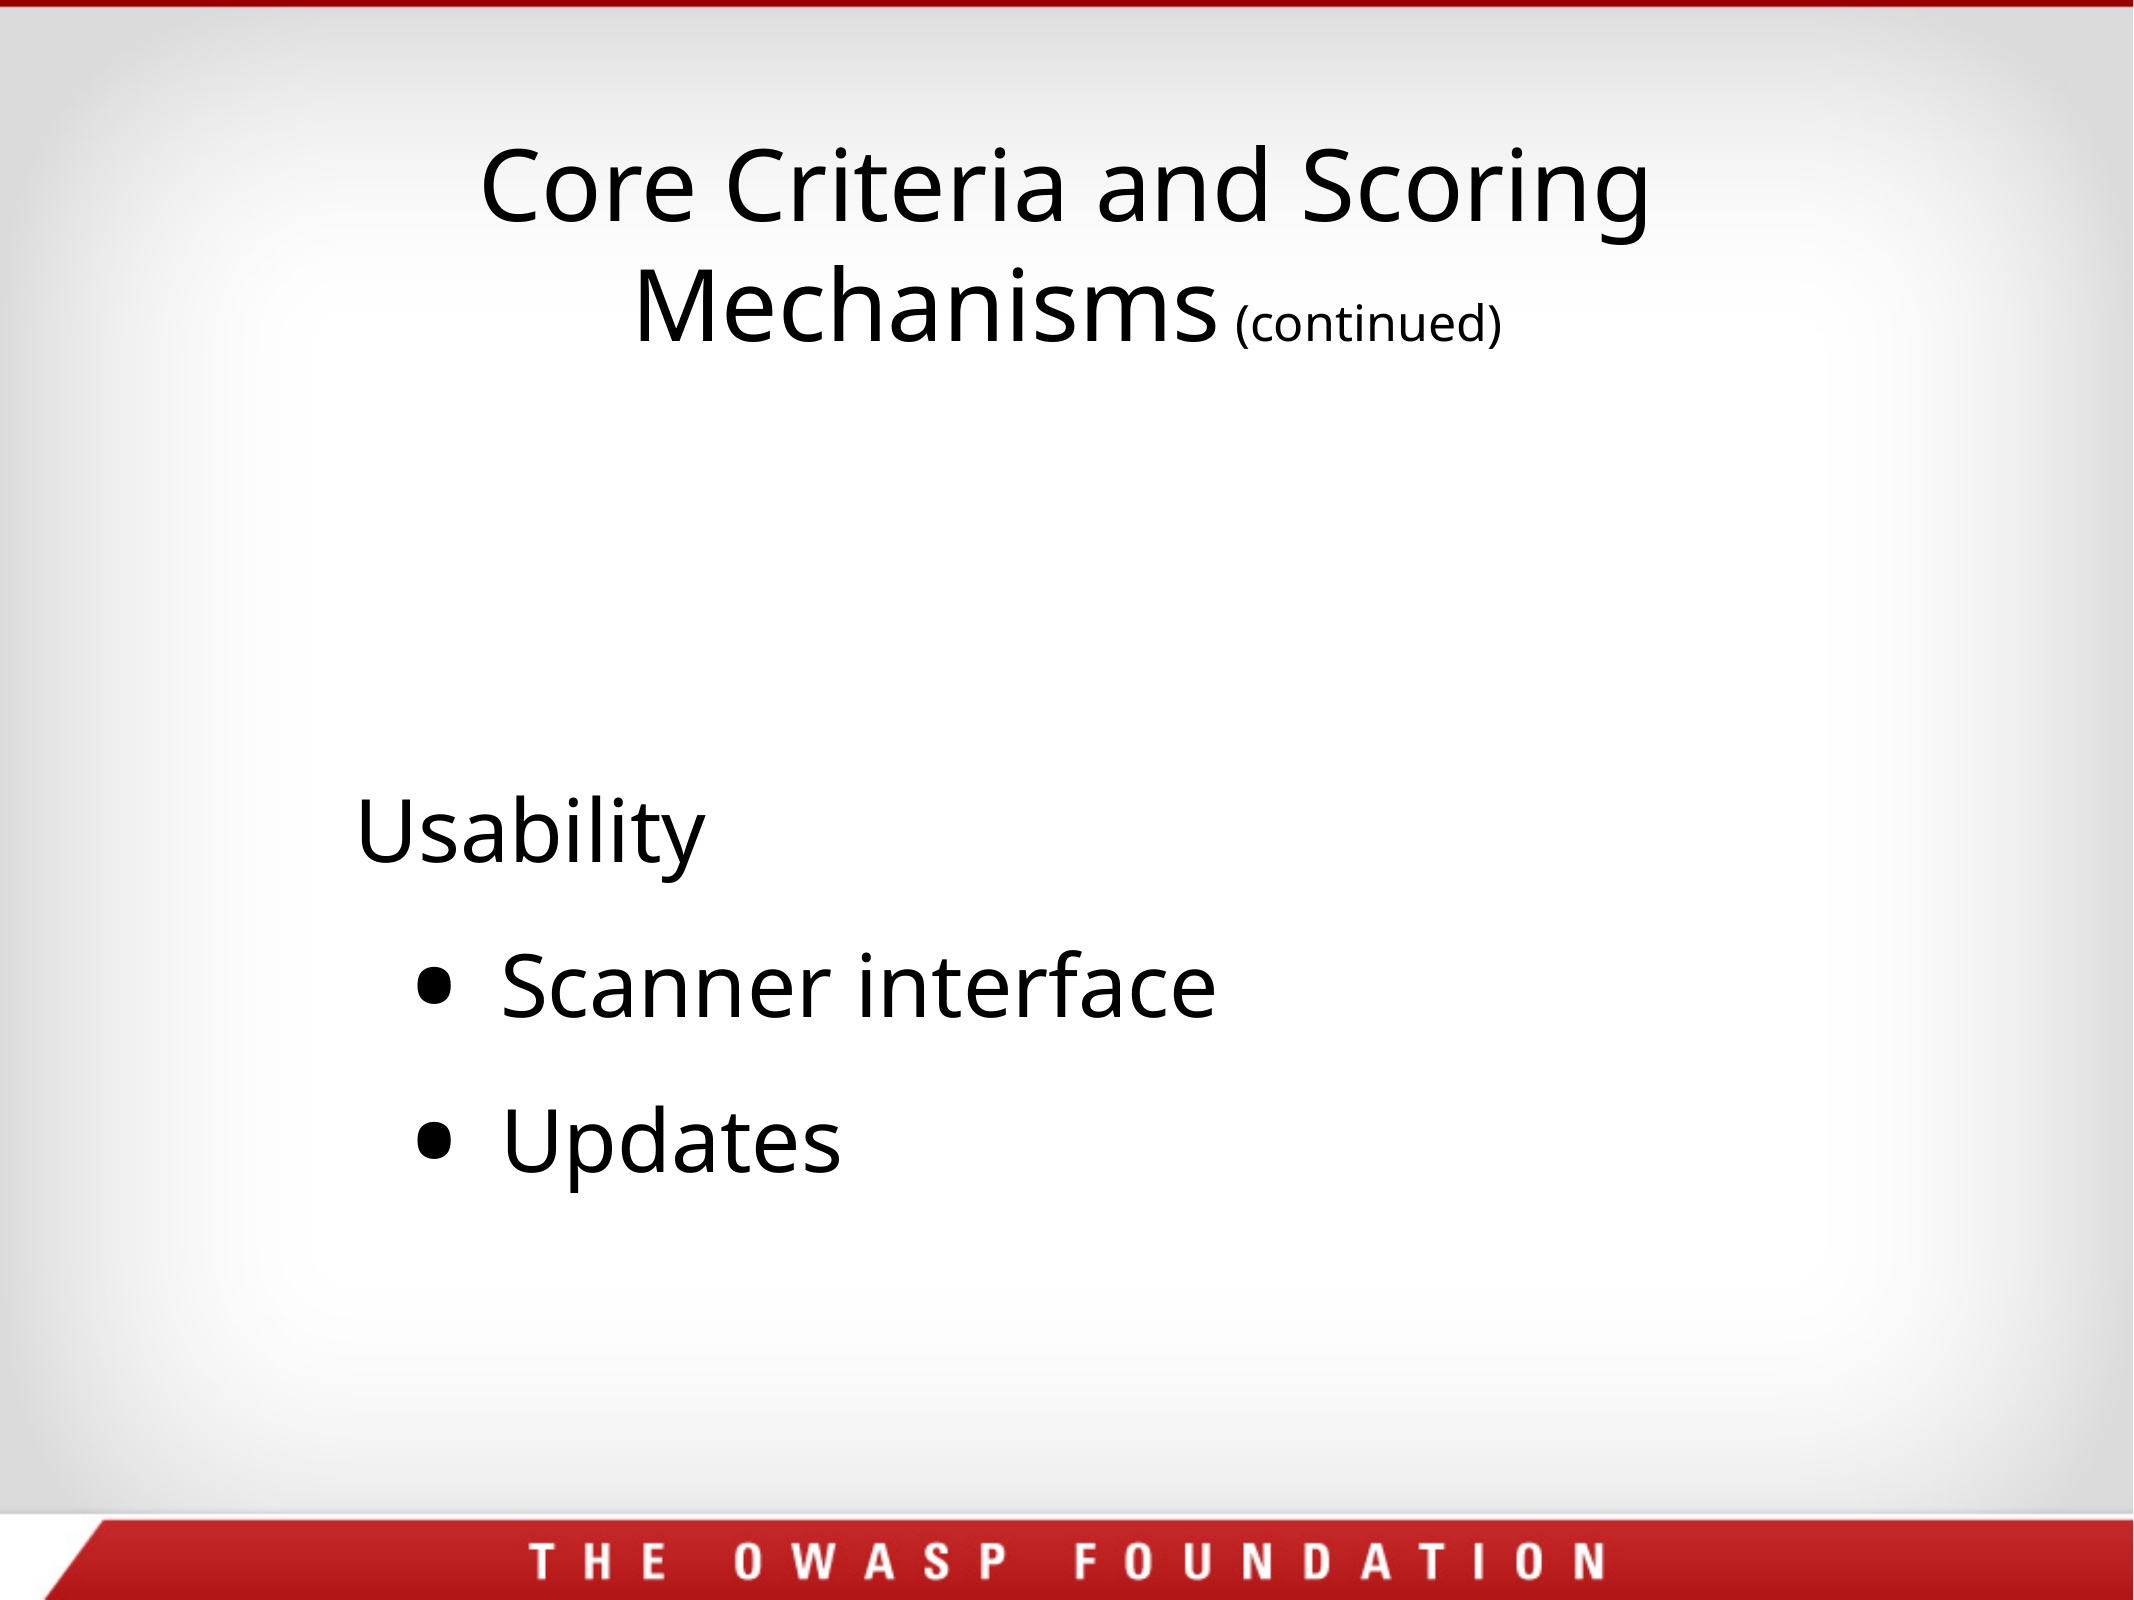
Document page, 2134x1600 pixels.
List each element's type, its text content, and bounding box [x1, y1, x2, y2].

title Core Criteria and Scoring Mechanisms (continued) [208, 22, 1925, 454]
list Usability Scanner interface Updates [208, 454, 1925, 1510]
picture [0, 0, 2134, 1600]
